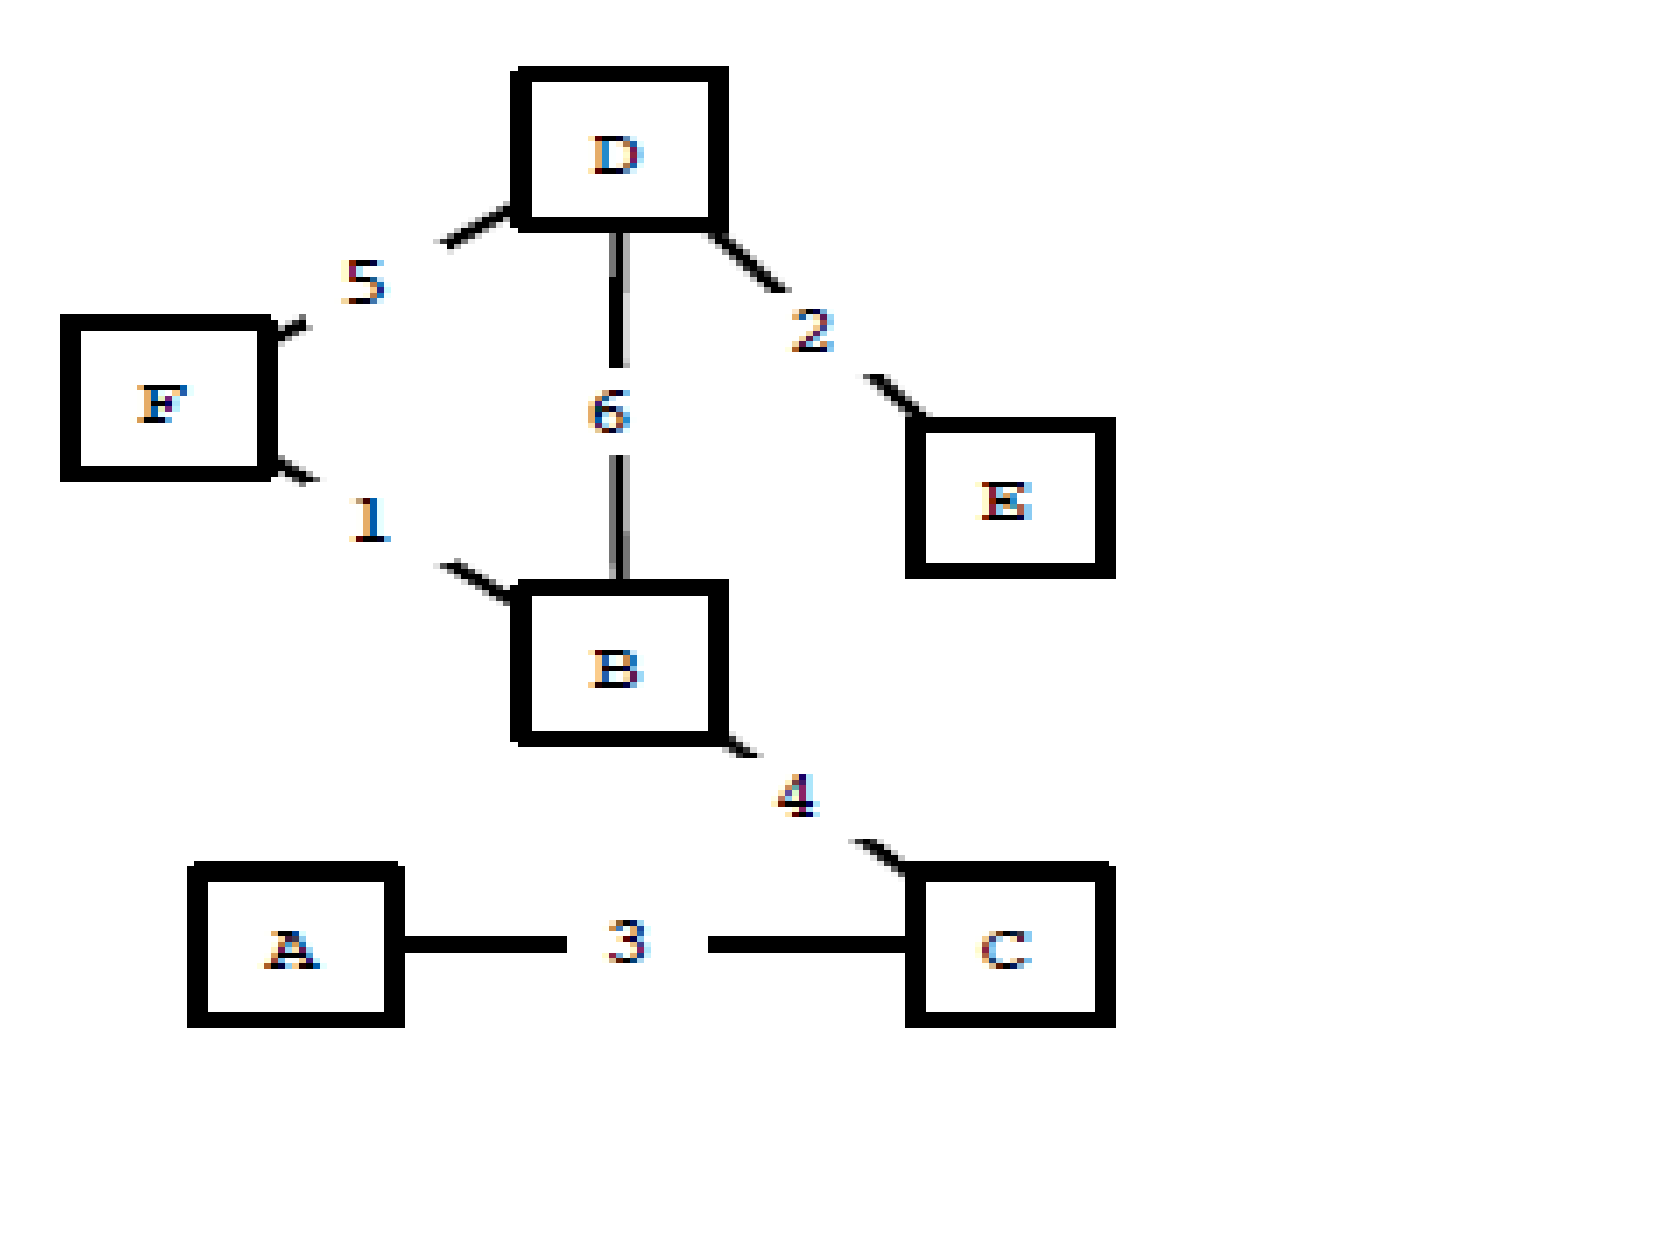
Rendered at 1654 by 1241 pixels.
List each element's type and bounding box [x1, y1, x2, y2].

picture [4, 12, 1201, 1111]
